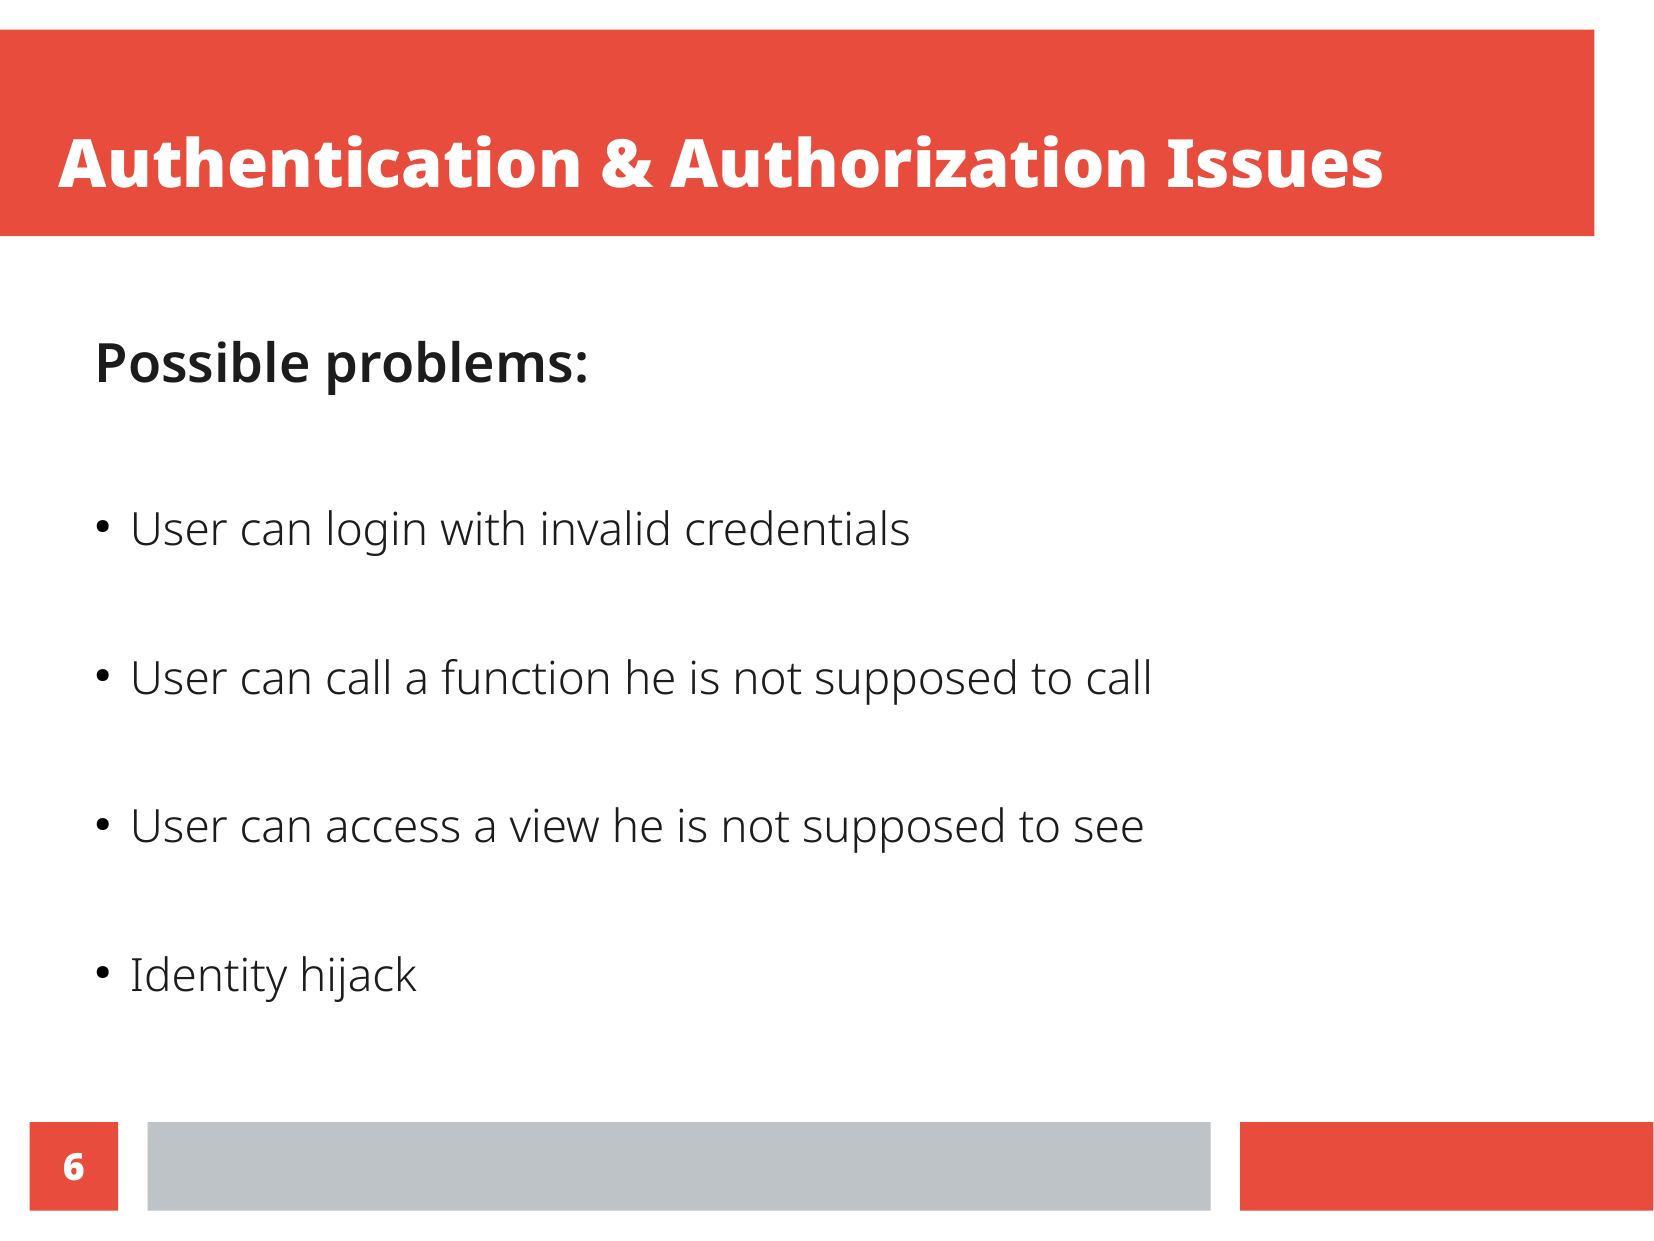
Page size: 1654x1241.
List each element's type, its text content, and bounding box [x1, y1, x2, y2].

title Authentication & Authorization Issues [59, 59, 1595, 207]
list Possible problems: User can login with invalid credentials User can call a function he is not supposed to call User can access a view he is not supposed to see Identity hijack [59, 324, 1565, 1093]
